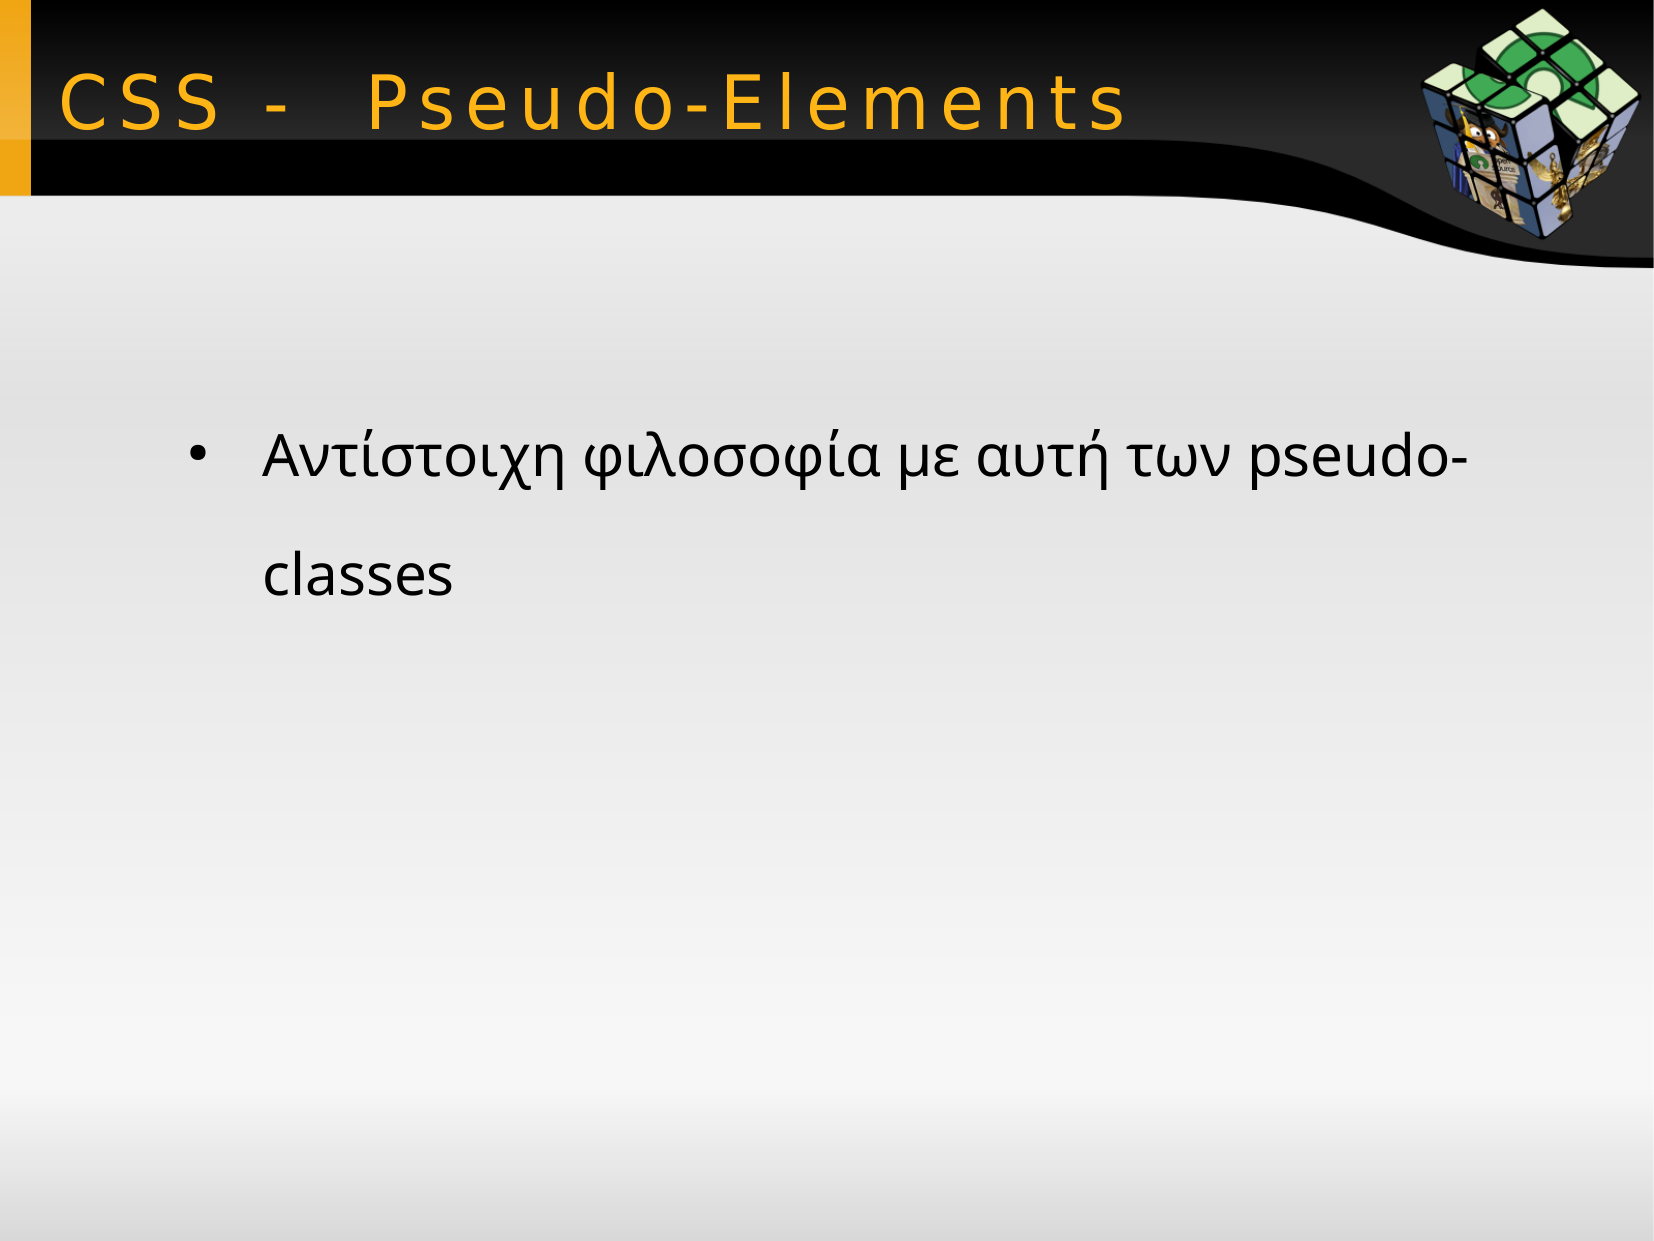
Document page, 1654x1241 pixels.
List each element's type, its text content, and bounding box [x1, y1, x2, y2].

subtitle Αντίστοιχη φιλοσοφία με αυτή των pseudo-classes [187, 375, 1576, 1201]
title CSS - Pseudo-Elements [59, 29, 1313, 178]
picture [0, 0, 1654, 1241]
